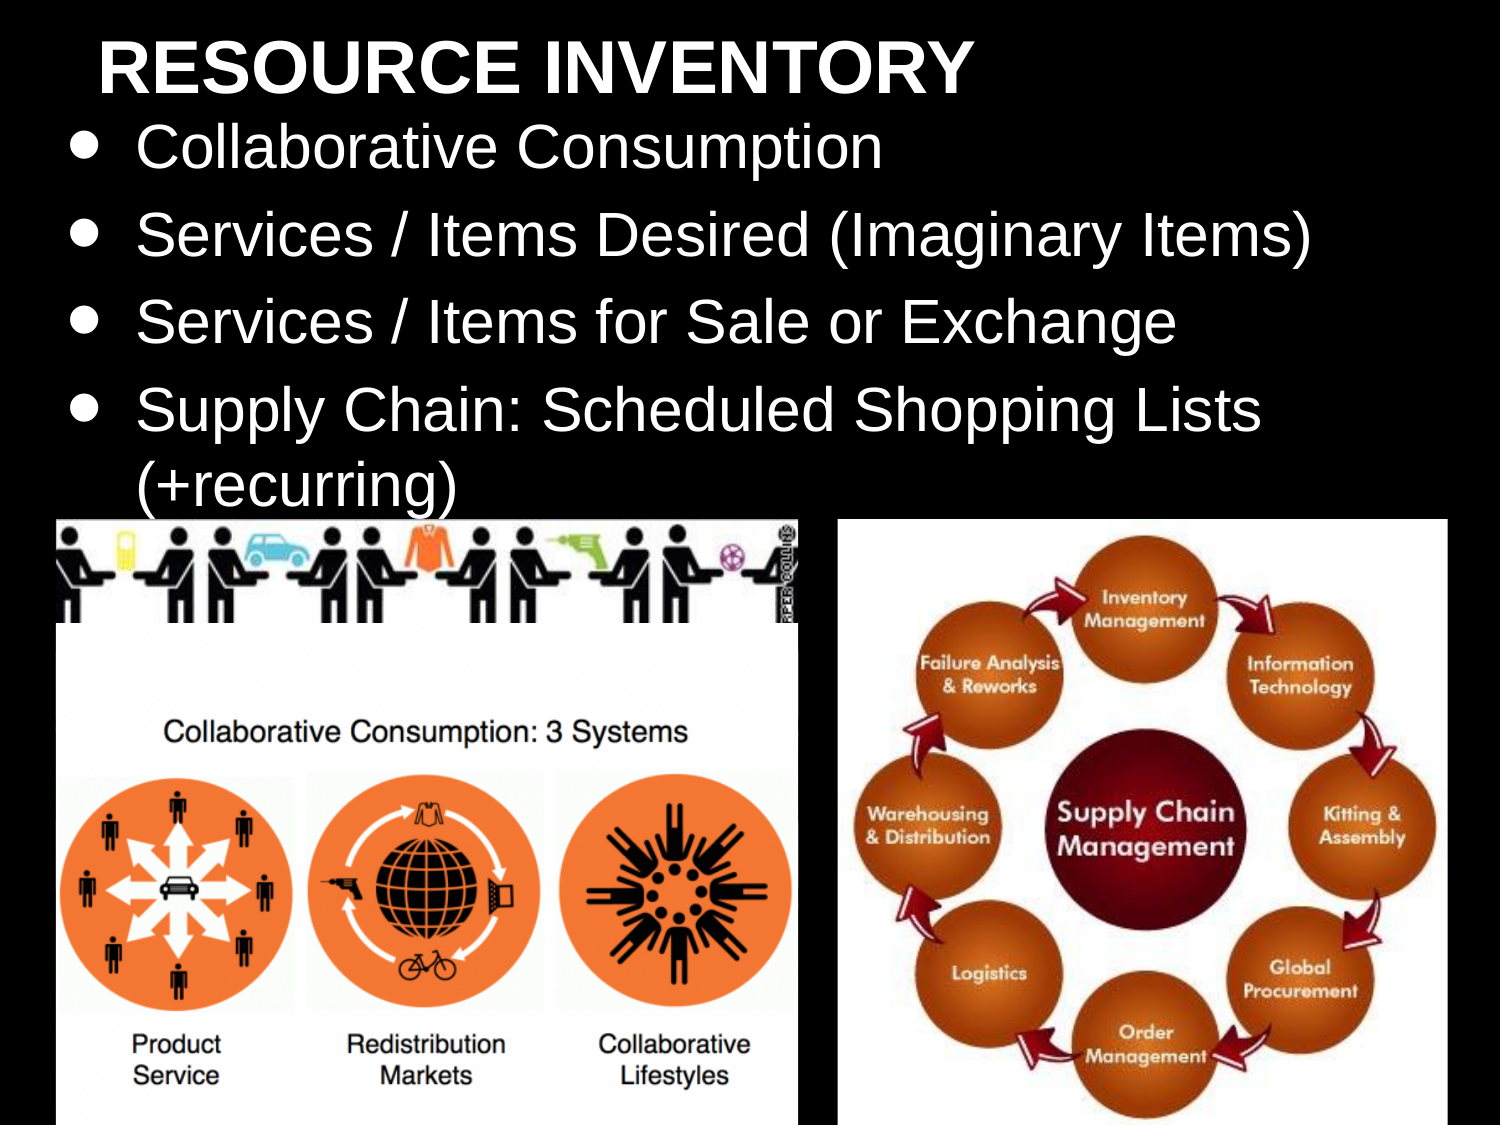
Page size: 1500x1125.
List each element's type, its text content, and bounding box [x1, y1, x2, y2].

text_box [837, 519, 1448, 1125]
text_box [55, 519, 799, 1125]
title RESOURCE INVENTORY [45, 0, 1395, 91]
list Collaborative Consumption Services / Items Desired (Imaginary Items) Services / Items for Sale or Exchange Supply Chain: Scheduled Shopping Lists (+recurring) [45, 91, 1395, 459]
